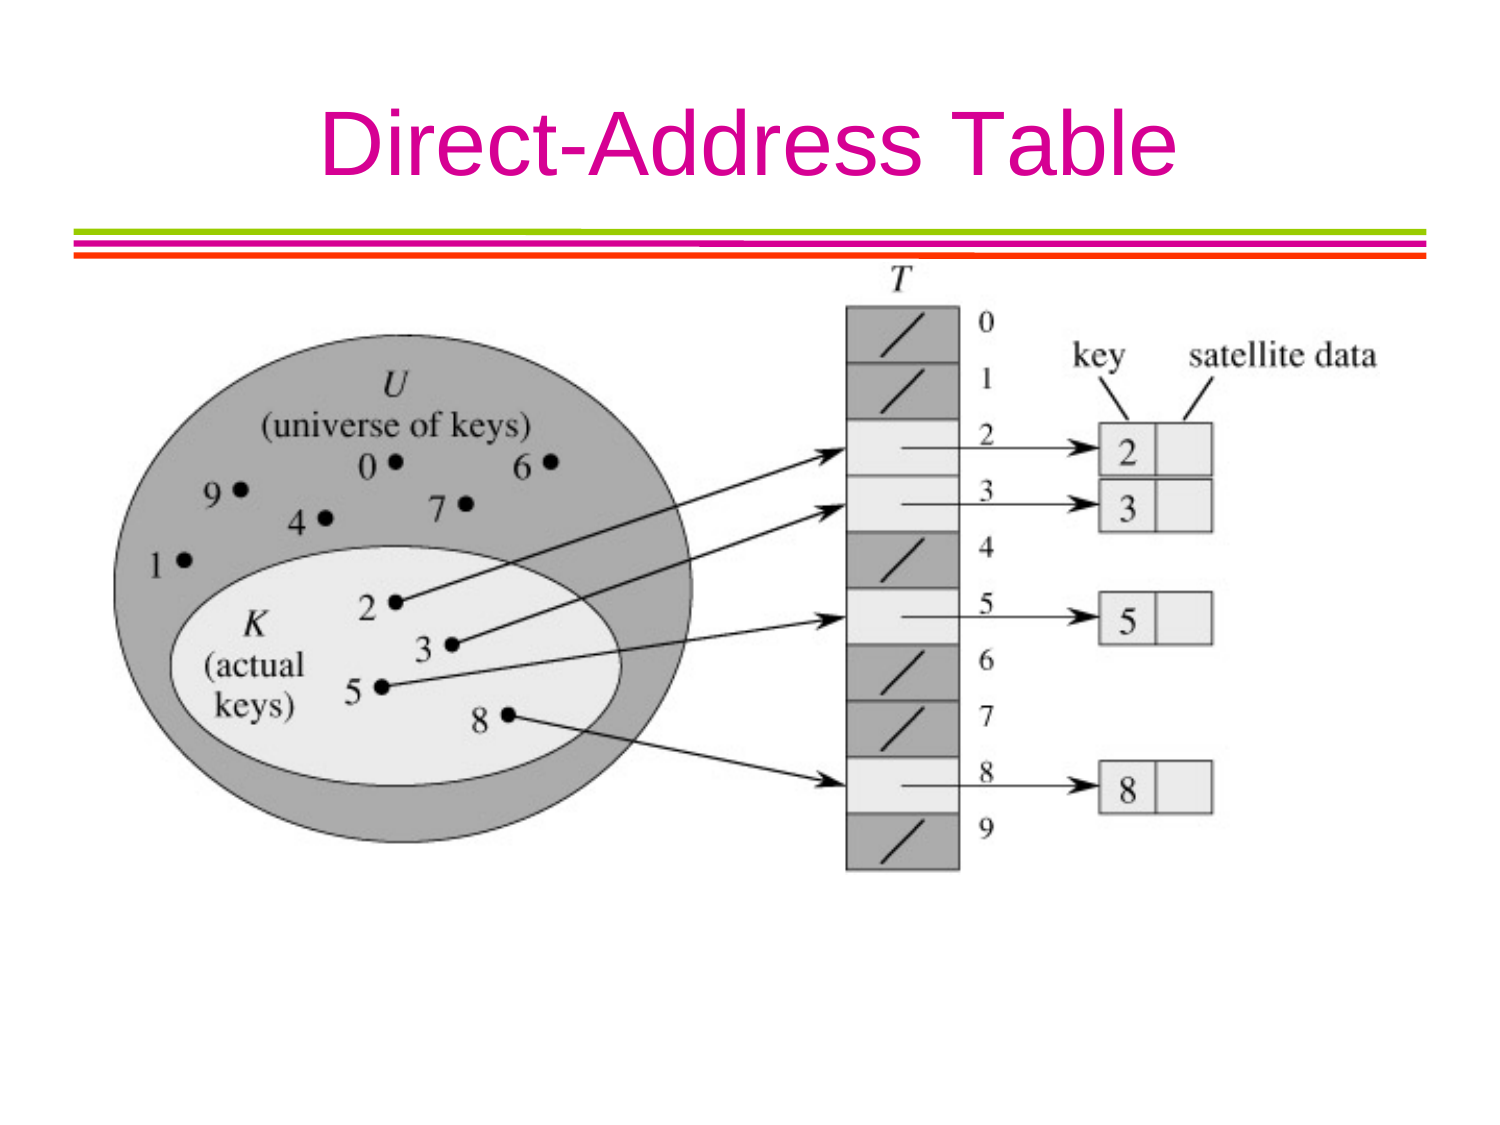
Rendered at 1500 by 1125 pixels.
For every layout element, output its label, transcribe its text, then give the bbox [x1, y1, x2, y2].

text_box Direct-Address Table [75, 45, 1426, 233]
picture [112, 262, 1380, 876]
